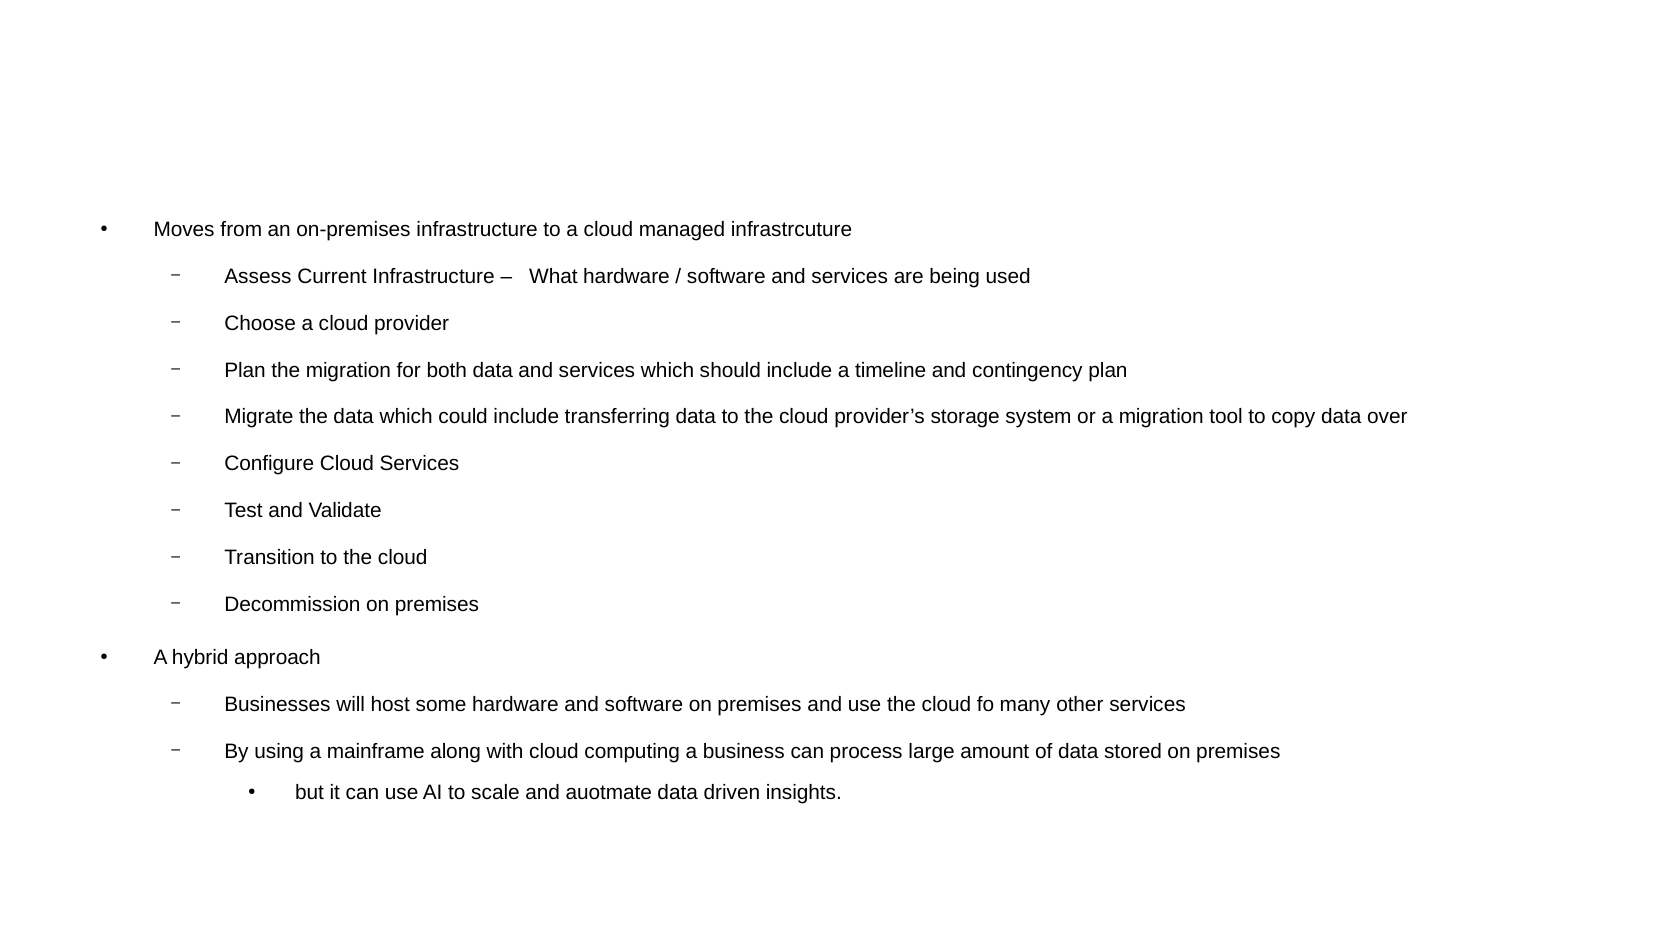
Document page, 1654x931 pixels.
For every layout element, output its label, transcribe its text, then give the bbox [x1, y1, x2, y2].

list Moves from an on-premises infrastructure to a cloud managed infrastrcuture Assess Current Infrastructure – What hardware / software and services are being used Choose a cloud provider Plan the migration for both data and services which should include a timeline and contingency plan Migrate the data which could include transferring data to the cloud provider’s storage system or a migration tool to copy data over Configure Cloud Services Test and Validate Transition to the cloud Decommission on premises A hybrid approach Businesses will host some hardware and software on premises and use the cloud fo many other services By using a mainframe along with cloud computing a business can process large amount of data stored on premises but it can use AI to scale and auotmate data driven insights. [82, 217, 1571, 901]
